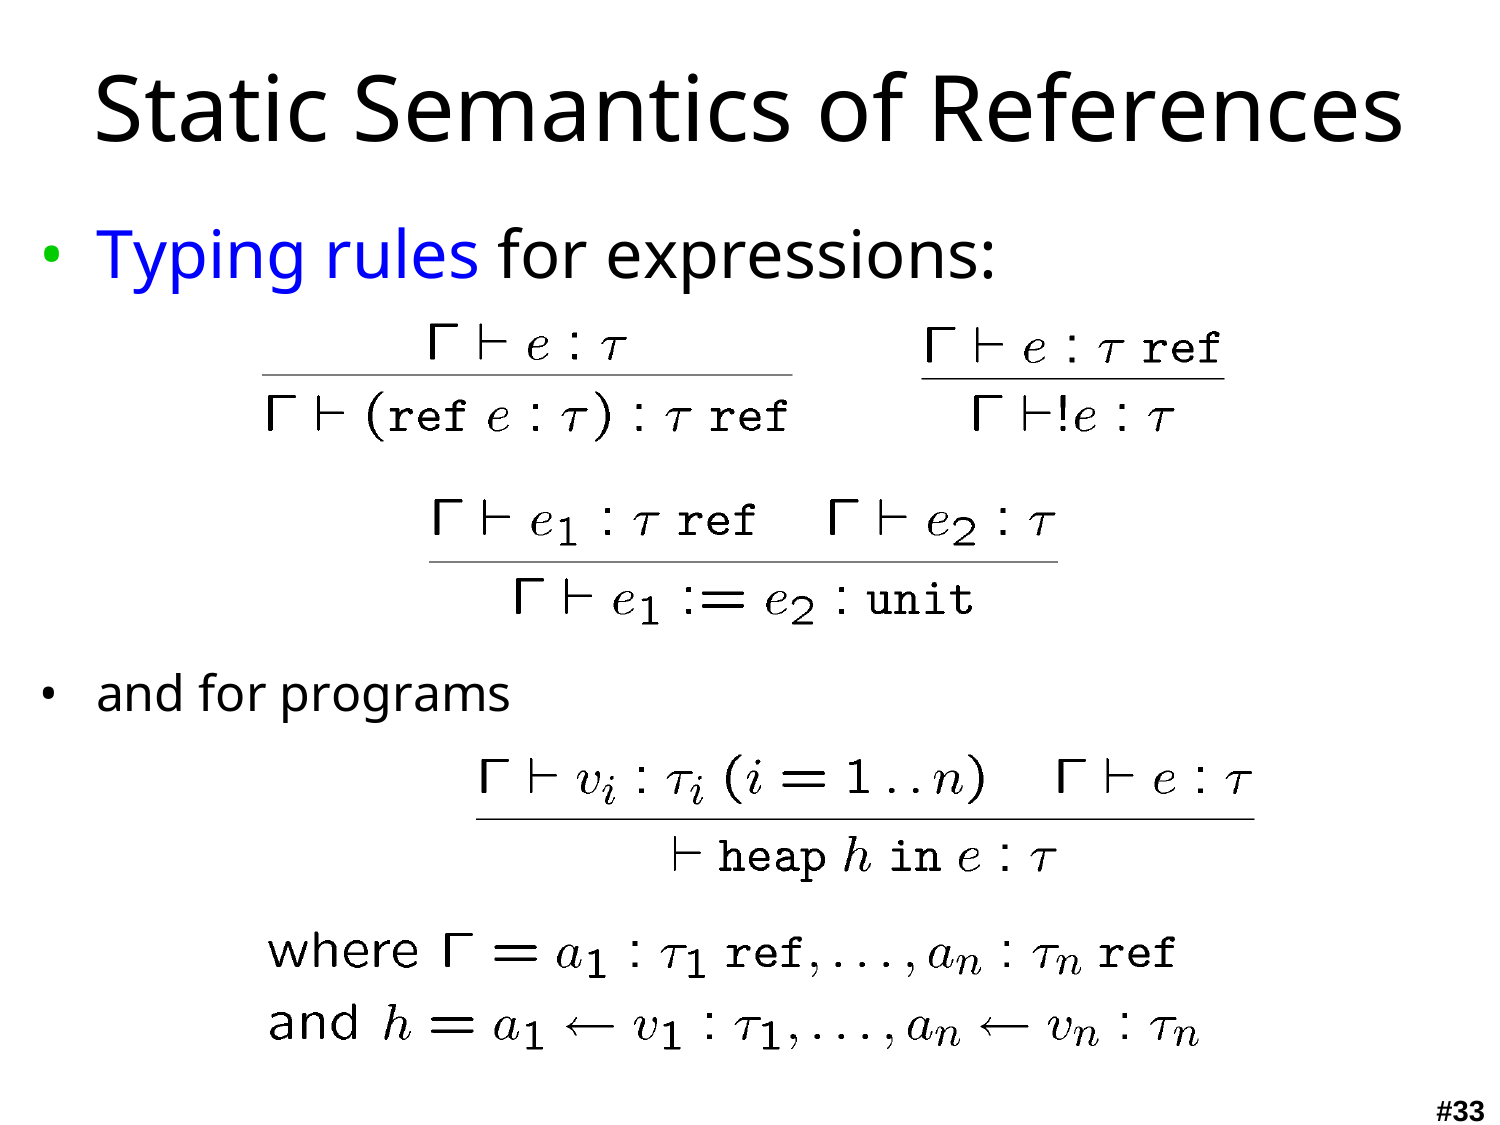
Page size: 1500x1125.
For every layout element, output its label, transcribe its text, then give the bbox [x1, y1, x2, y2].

text_box and for programs [24, 650, 1388, 726]
picture [268, 753, 1256, 1051]
list Typing rules for expressions: [24, 199, 1476, 388]
title Static Semantics of References [24, 12, 1476, 199]
picture [260, 322, 1225, 625]
